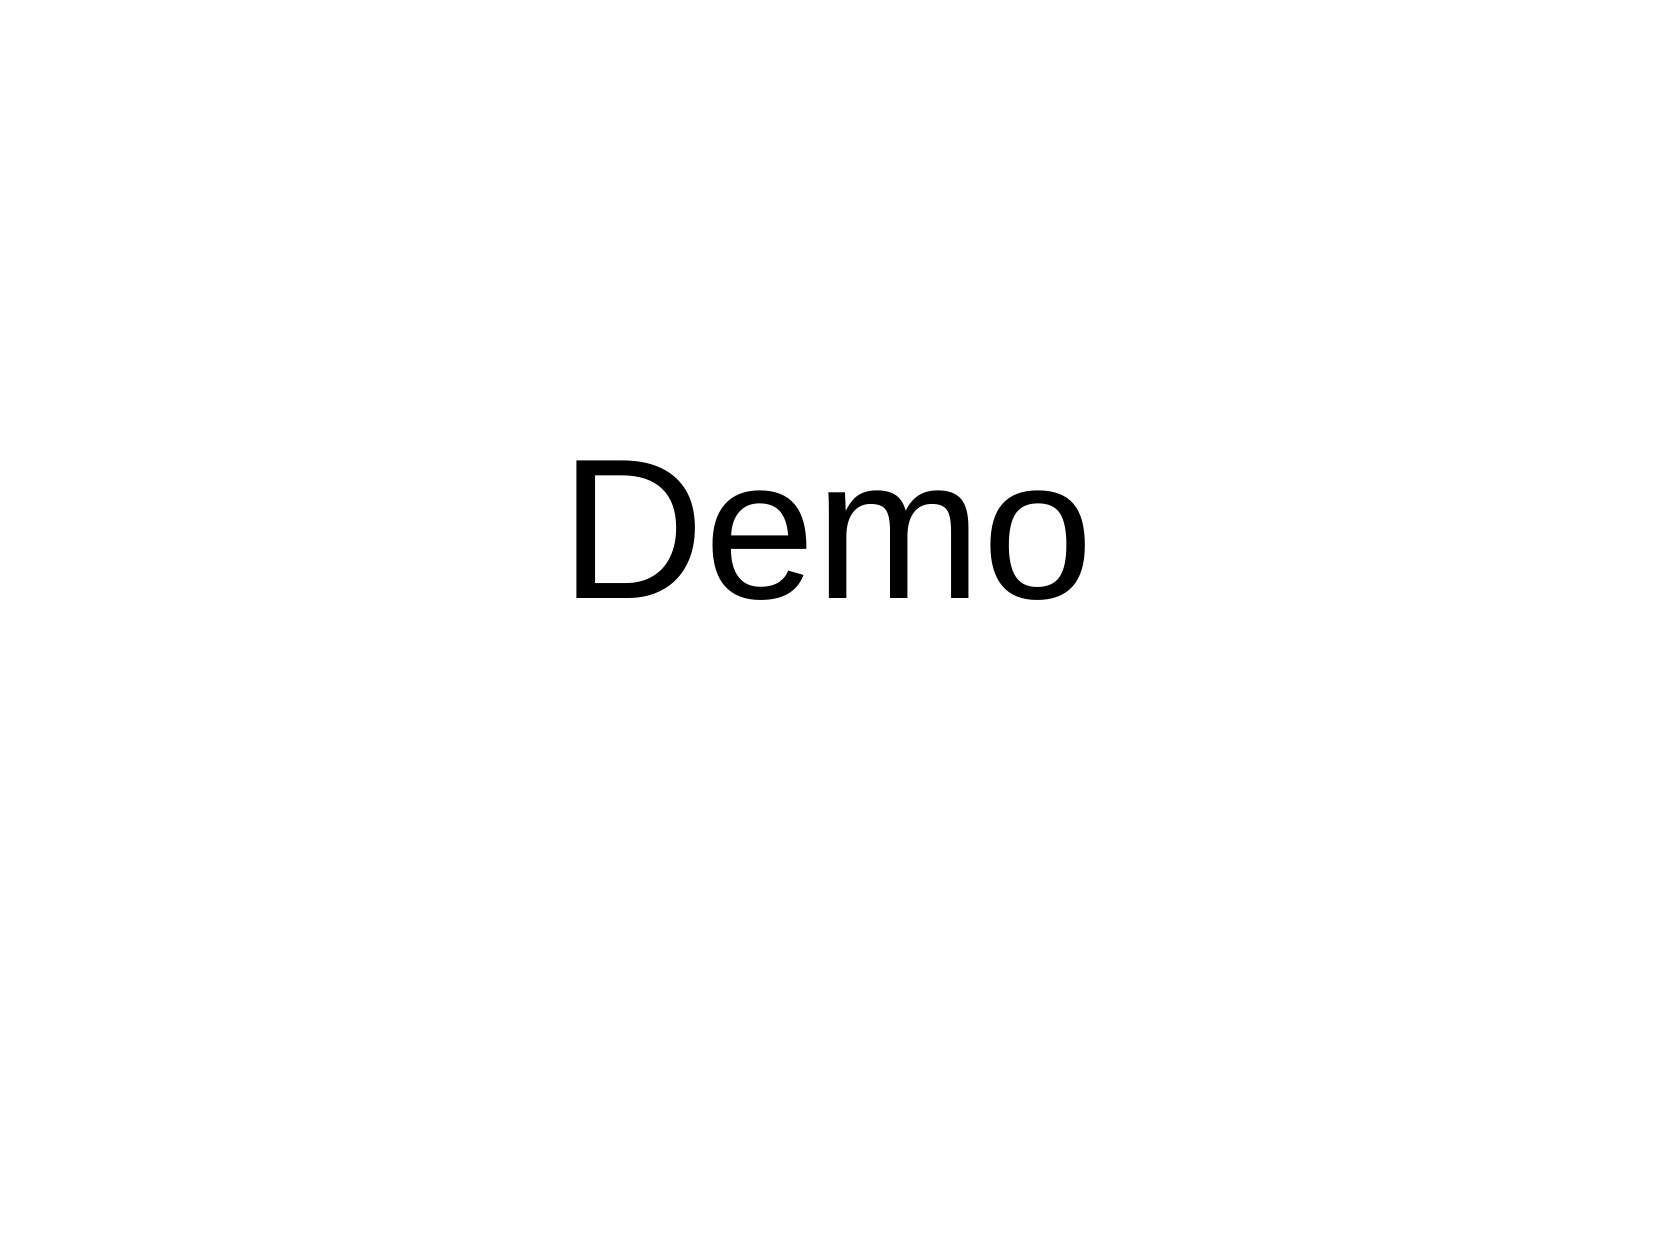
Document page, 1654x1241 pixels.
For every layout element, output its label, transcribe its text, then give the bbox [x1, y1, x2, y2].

subtitle Demo [82, 49, 1571, 1010]
